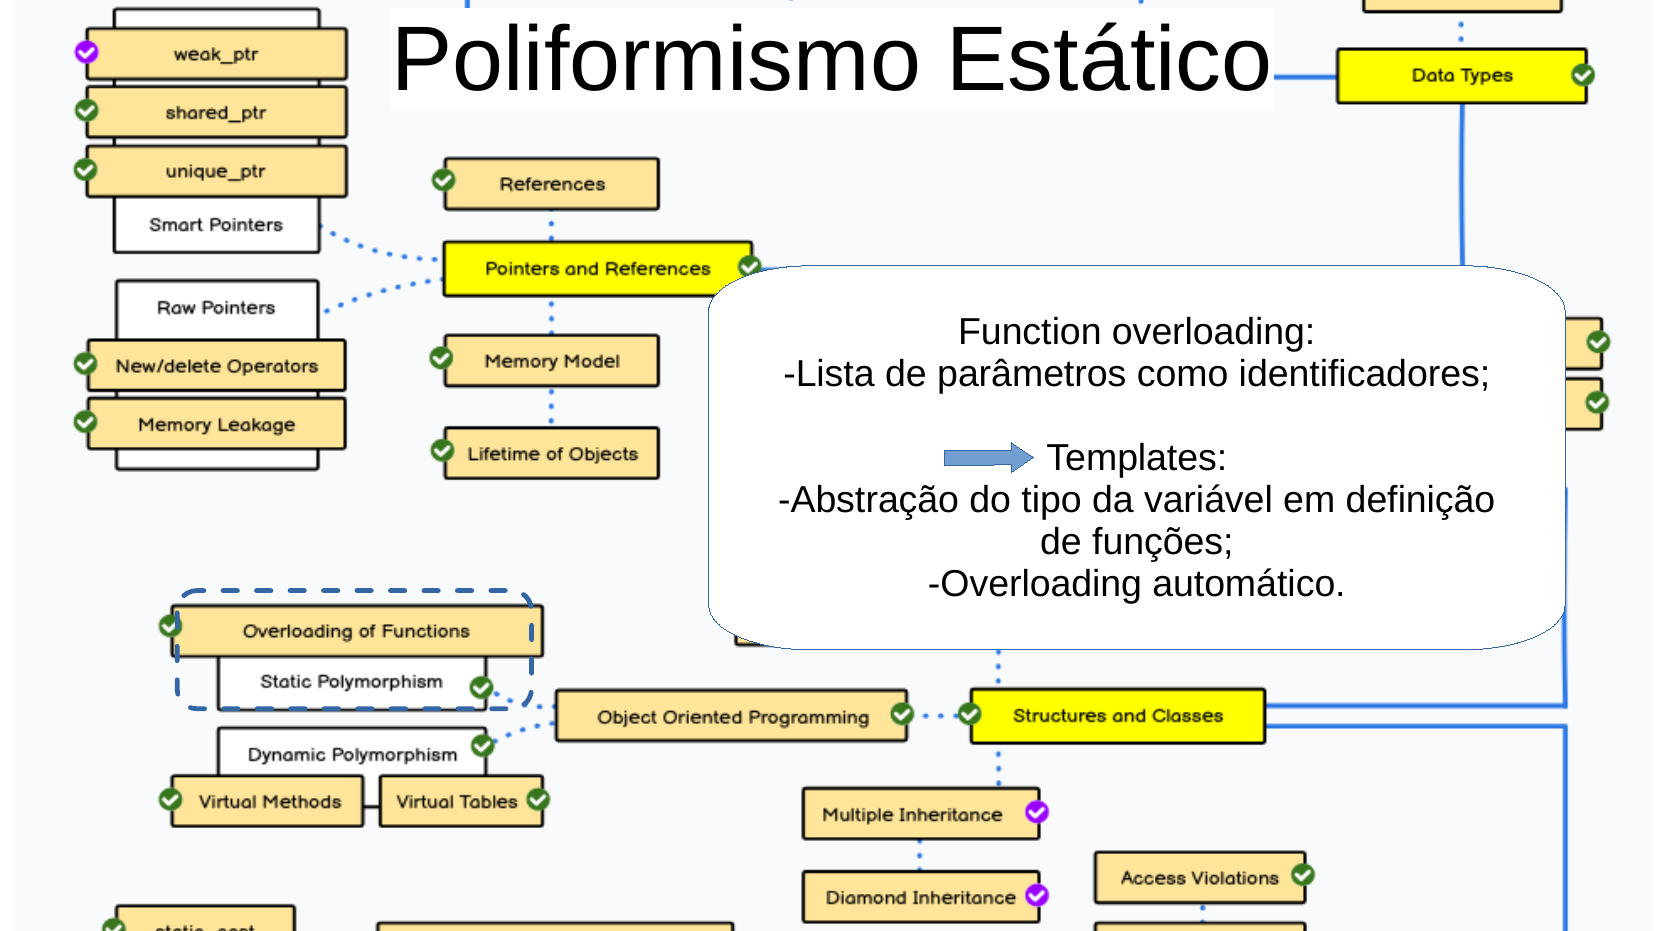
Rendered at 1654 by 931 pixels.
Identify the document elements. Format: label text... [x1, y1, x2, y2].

title Poliformismo Estático [88, 0, 1577, 119]
text_box Function overloading: -Lista de parâmetros como identificadores; Templates: -Abstração do tipo da variável em definição de funções; -Overloading automático. [708, 265, 1566, 650]
picture [12, 0, 1654, 931]
text_box [944, 442, 1034, 473]
